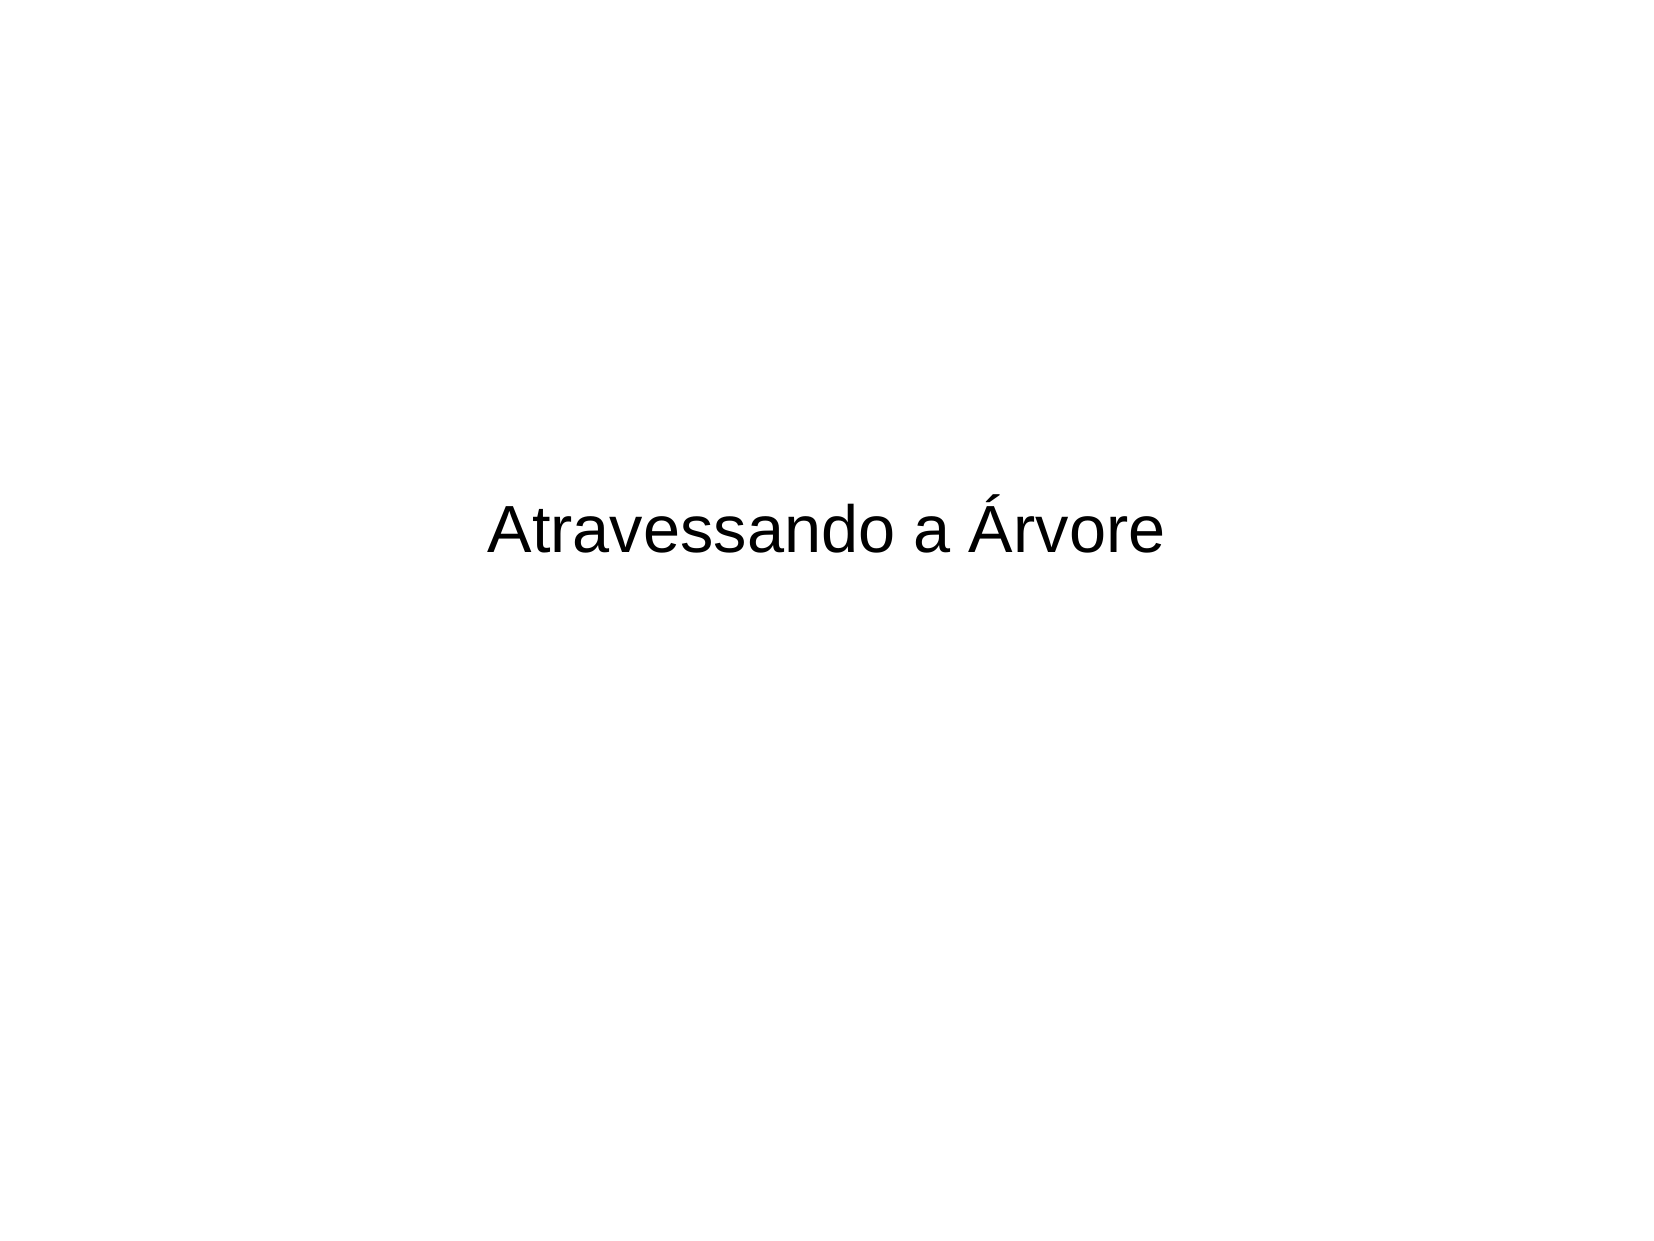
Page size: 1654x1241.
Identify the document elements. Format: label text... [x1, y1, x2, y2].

subtitle Atravessando a Árvore [82, 49, 1571, 1010]
